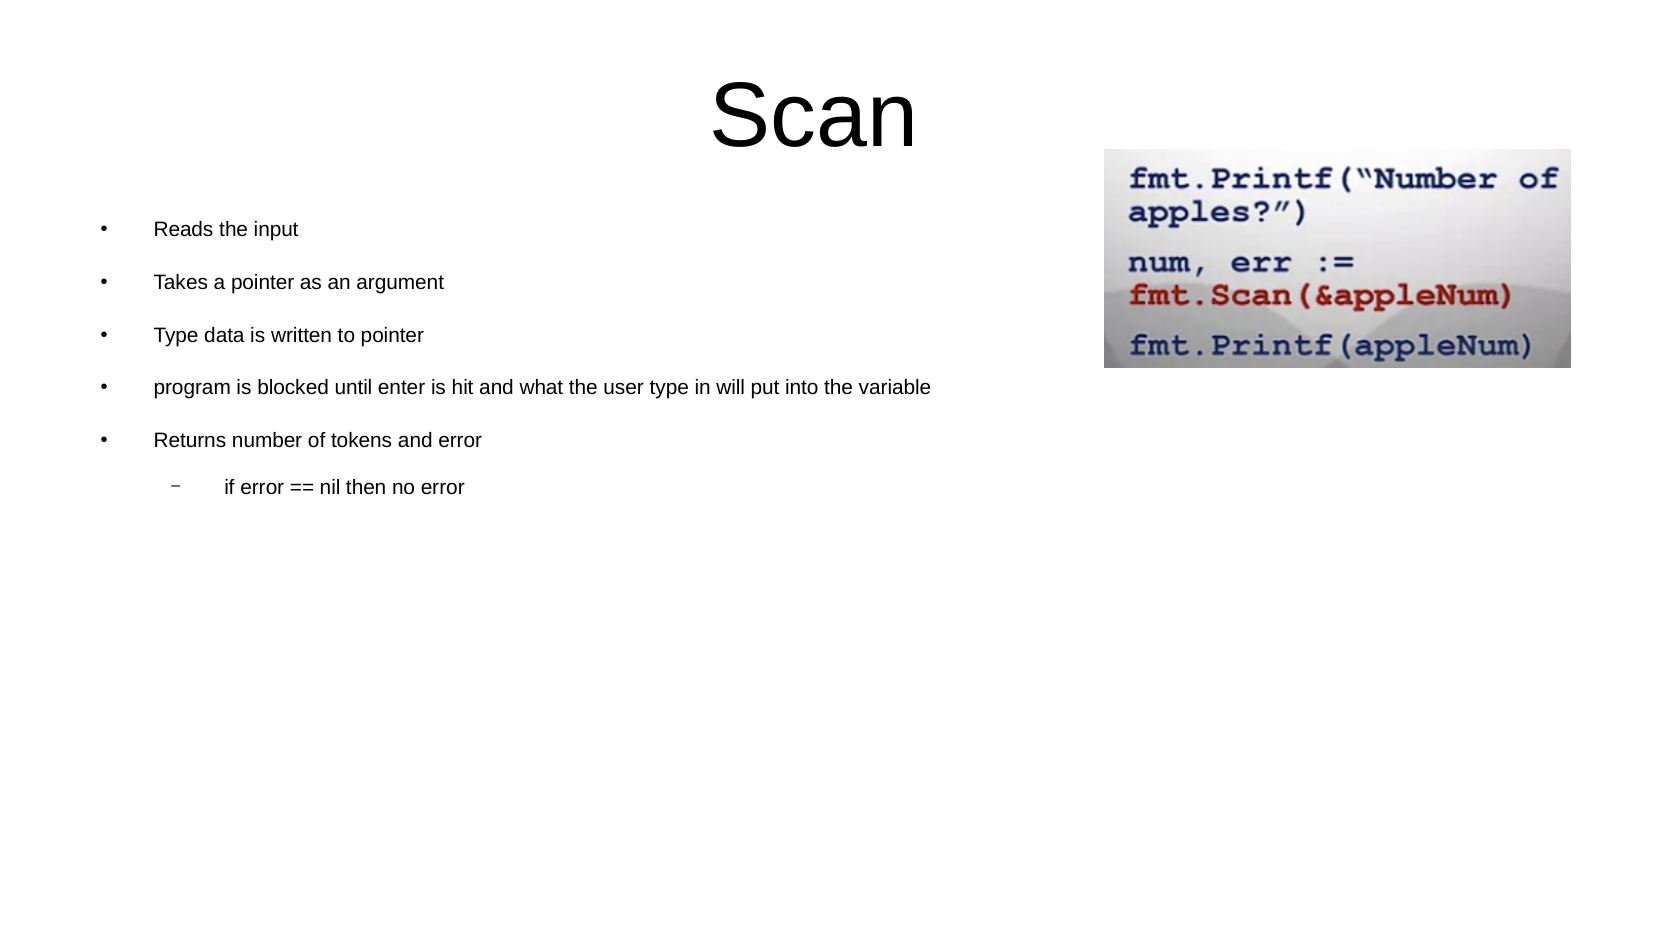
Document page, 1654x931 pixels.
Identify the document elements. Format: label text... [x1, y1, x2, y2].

picture [1104, 149, 1571, 368]
list Reads the input Takes a pointer as an argument Type data is written to pointer program is blocked until enter is hit and what the user type in will put into the variable Returns number of tokens and error if error == nil then no error [82, 217, 1571, 758]
title Scan [82, 37, 1571, 193]
